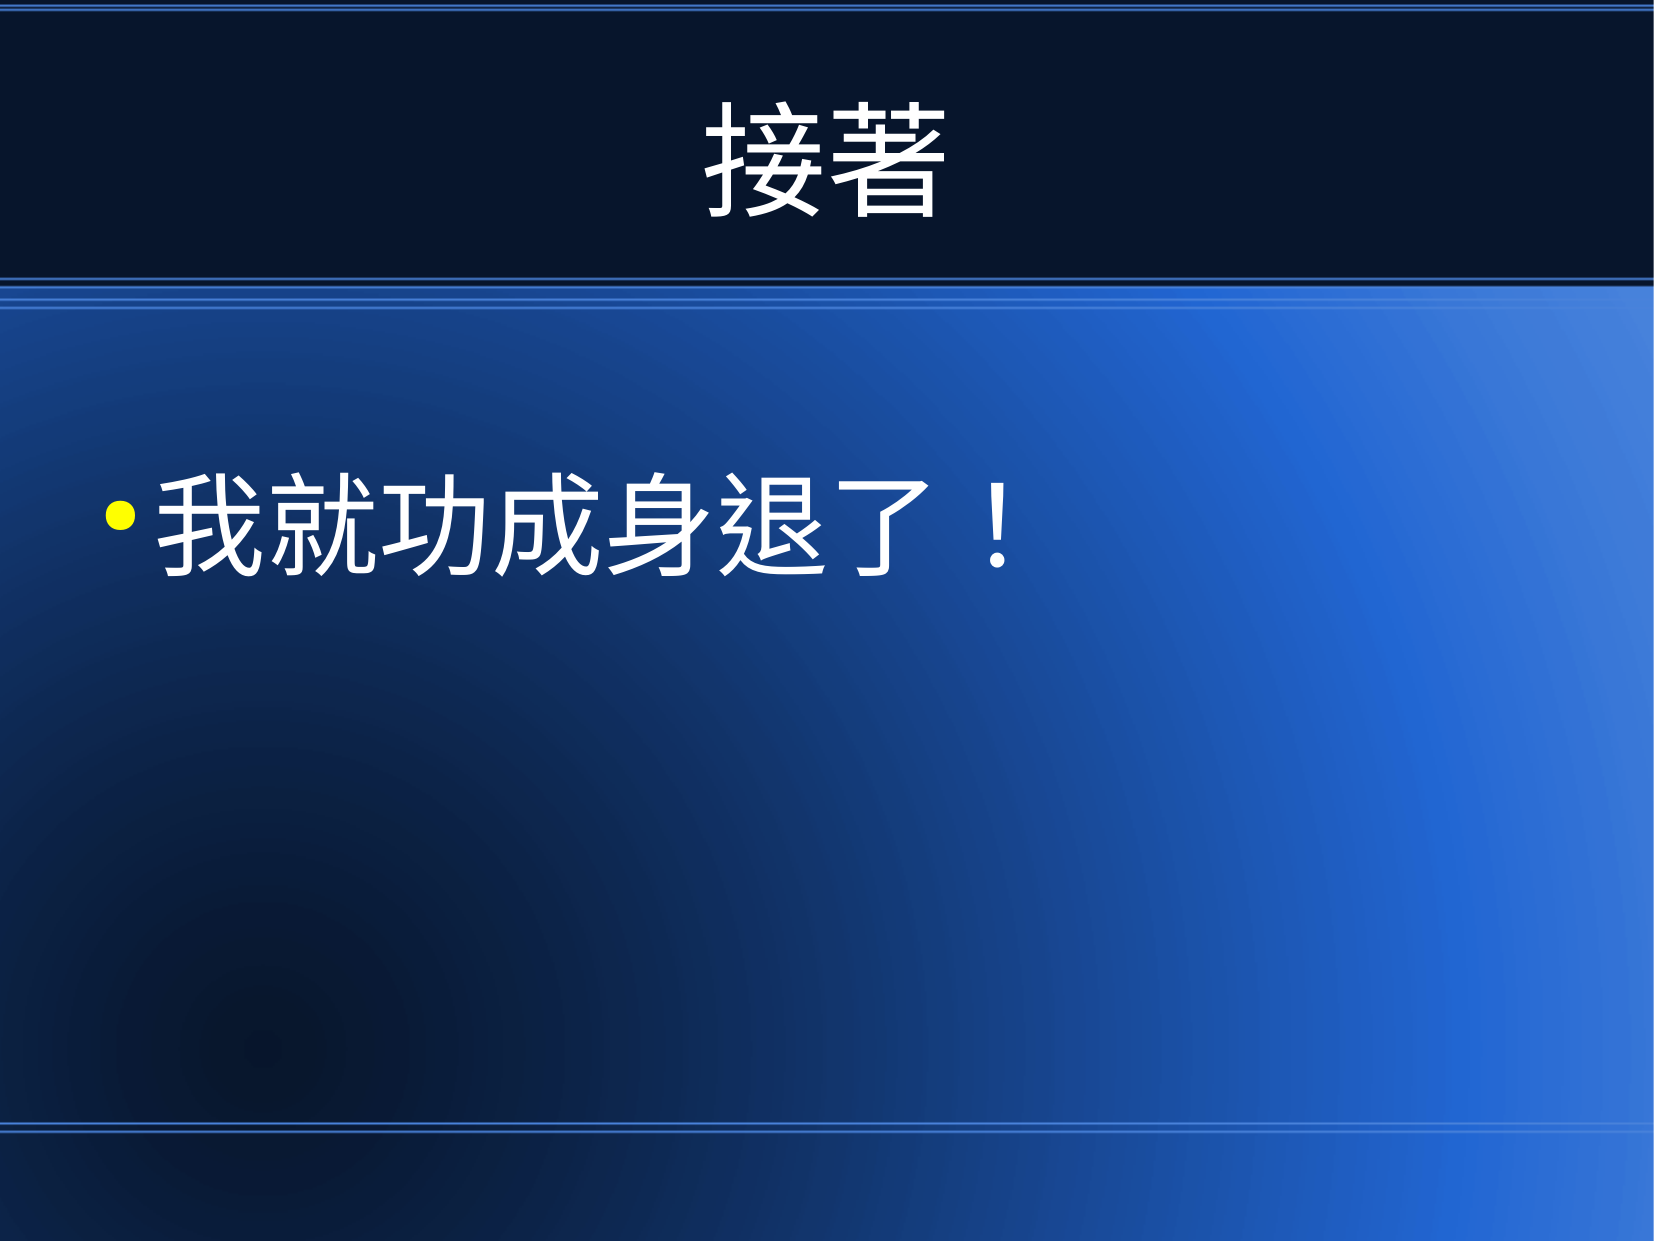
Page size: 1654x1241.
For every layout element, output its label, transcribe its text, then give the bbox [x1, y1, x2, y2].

picture [0, 0, 1654, 1241]
title 接著 [82, 49, 1571, 257]
list 我就功成身退了！ [82, 355, 1571, 1241]
